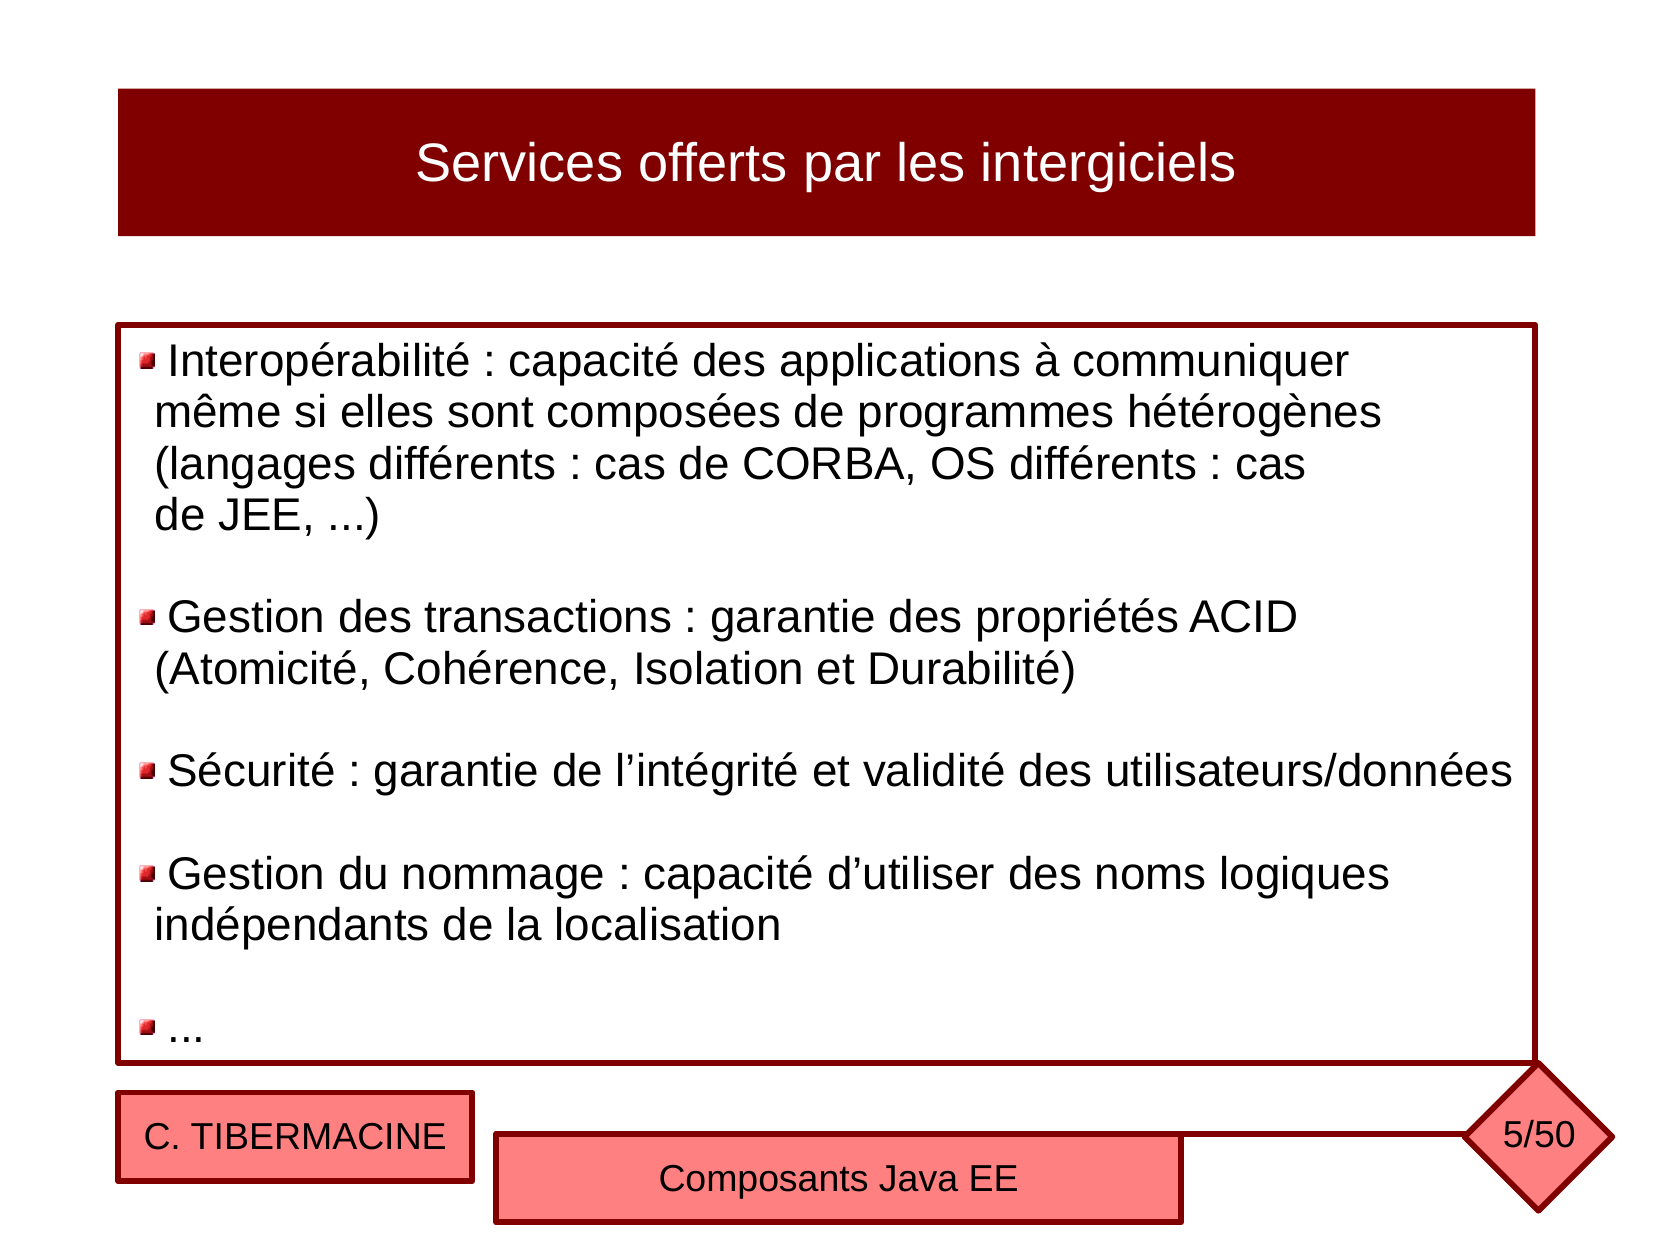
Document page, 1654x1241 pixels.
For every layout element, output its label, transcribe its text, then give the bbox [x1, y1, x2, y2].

picture [139, 762, 155, 779]
picture [139, 352, 155, 369]
text_box [1464, 1113, 1488, 1161]
text_box Services offerts par les intergiciels [118, 88, 1536, 237]
text_box Composants Java EE [496, 1133, 1182, 1223]
text_box C. TIBERMACINE [118, 1092, 473, 1182]
text_box <numéro>/50 [1488, 1106, 1619, 1206]
text_box [1495, 1062, 1582, 1106]
picture [139, 1019, 155, 1035]
text_box [1533, 1206, 1544, 1211]
picture [139, 609, 155, 625]
text_box Interopérabilité : capacité des applications à communiquer même si elles sont composées de programmes hétérogènes (langages différents : cas de CORBA, OS différents : cas de JEE, ...) Gestion des transactions : garantie des propriétés ACID (Atomicité, Cohérence, Isolation et Durabilité) Sécurité : garantie de l’intégrité et validité des utilisateurs/données Gestion du nommage : capacité d’utiliser des noms logiques indépendants de la localisation ... [118, 324, 1536, 1063]
picture [139, 865, 155, 882]
